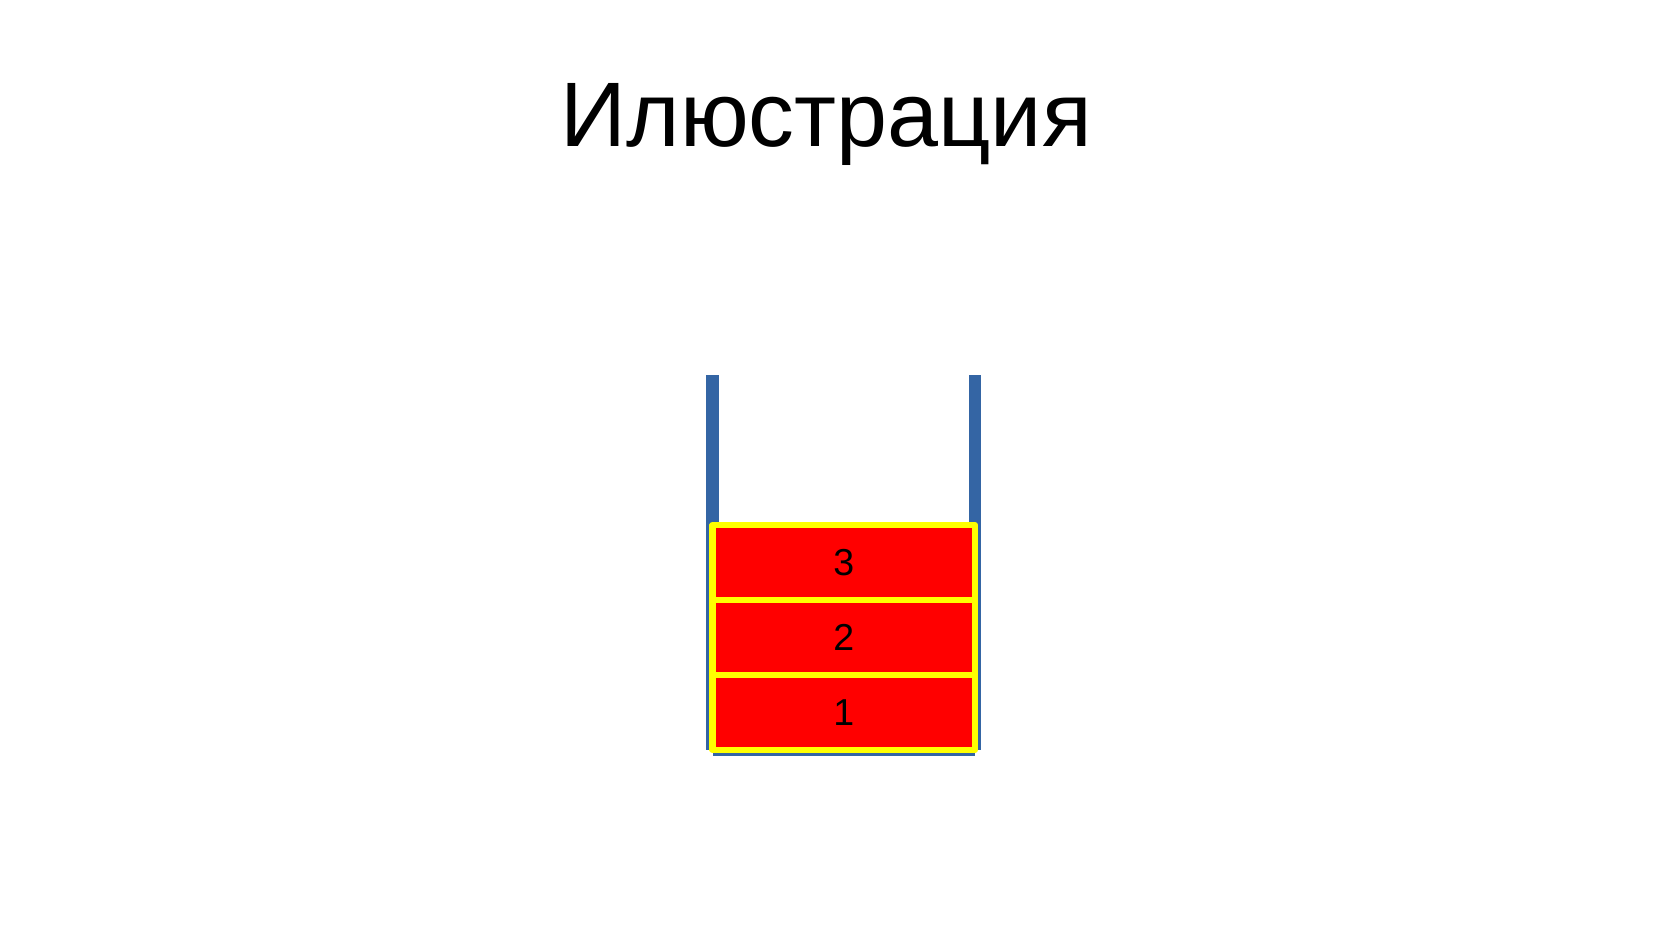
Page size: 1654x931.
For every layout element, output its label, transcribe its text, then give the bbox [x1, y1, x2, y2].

title Илюстрация [82, 37, 1571, 193]
text_box 3 [712, 525, 975, 601]
text_box 1 [712, 676, 975, 751]
text_box 2 [712, 601, 975, 676]
